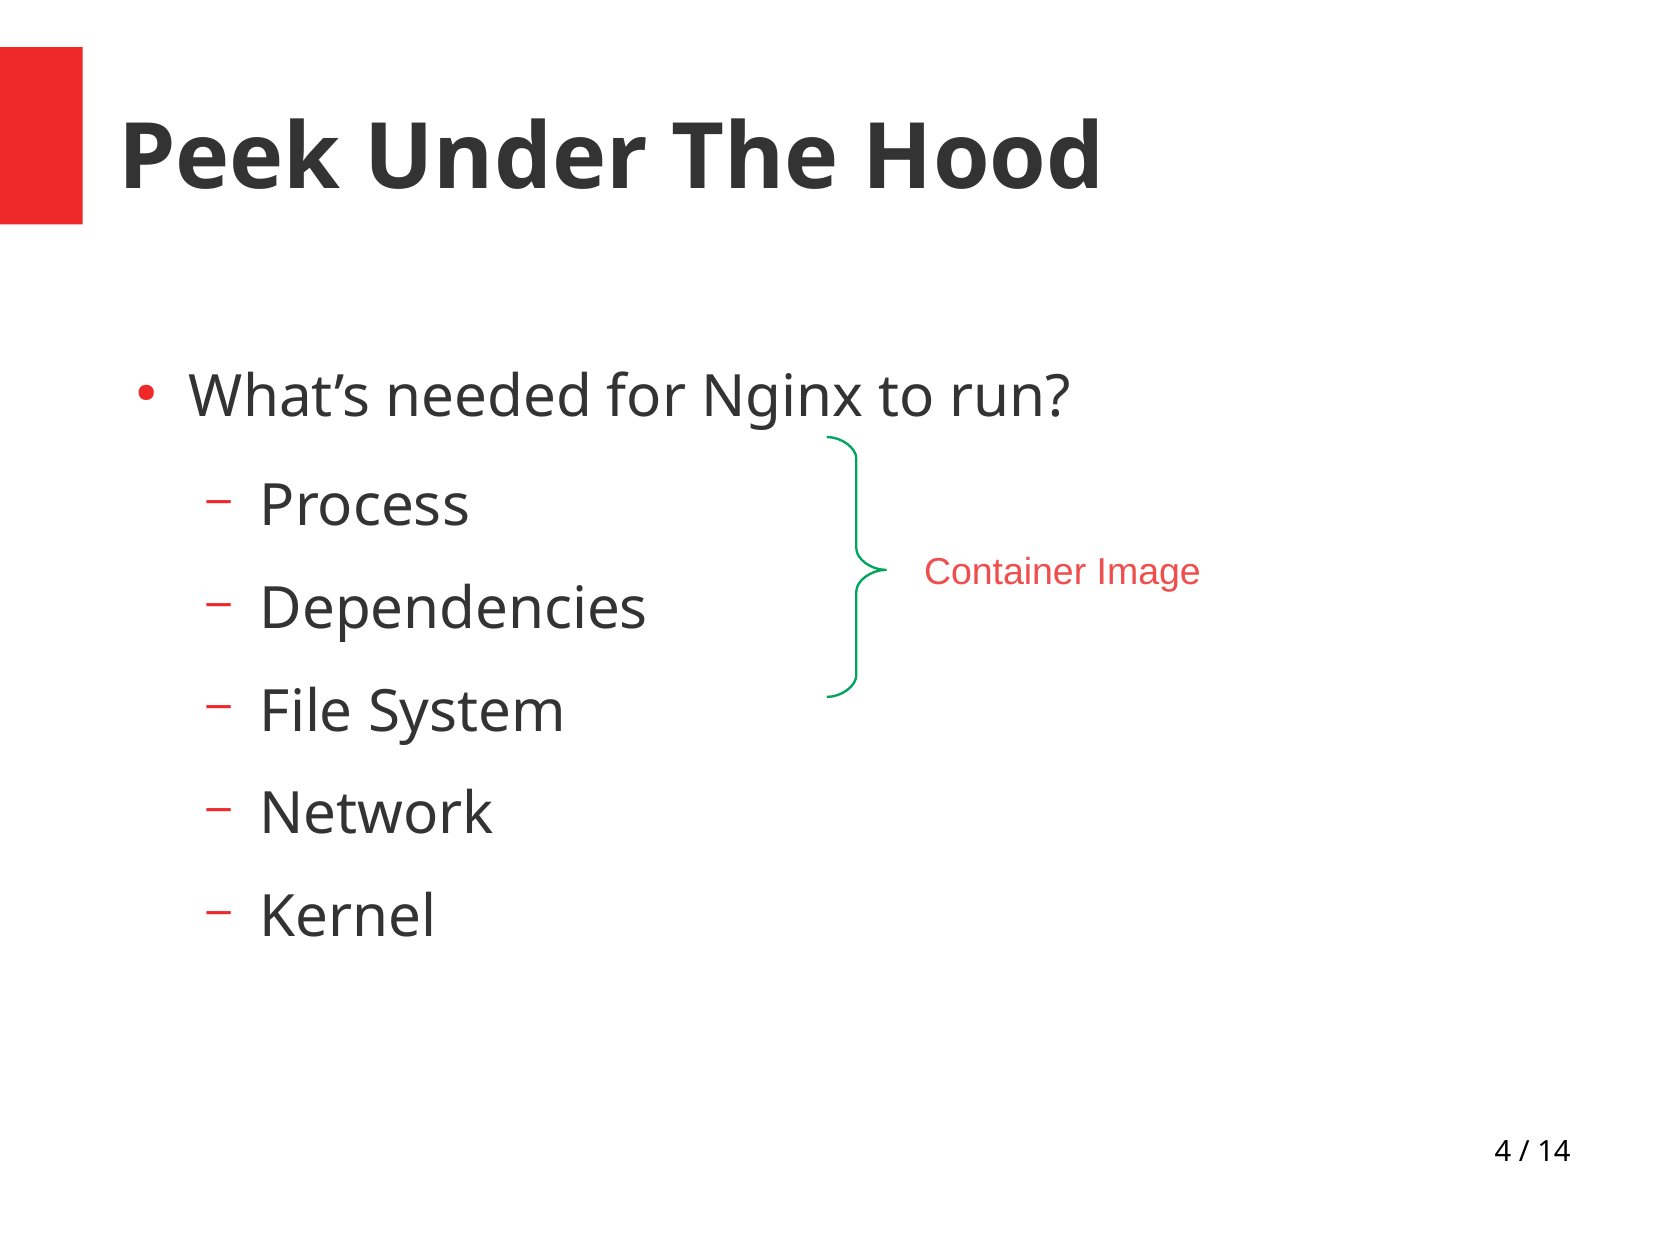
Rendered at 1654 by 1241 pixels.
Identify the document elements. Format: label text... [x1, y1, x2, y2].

title Peek Under The Hood [118, 49, 1571, 257]
list What’s needed for Nginx to run? Process Dependencies File System Network Kernel [118, 354, 1536, 1074]
text_box Container Image [909, 543, 1323, 643]
